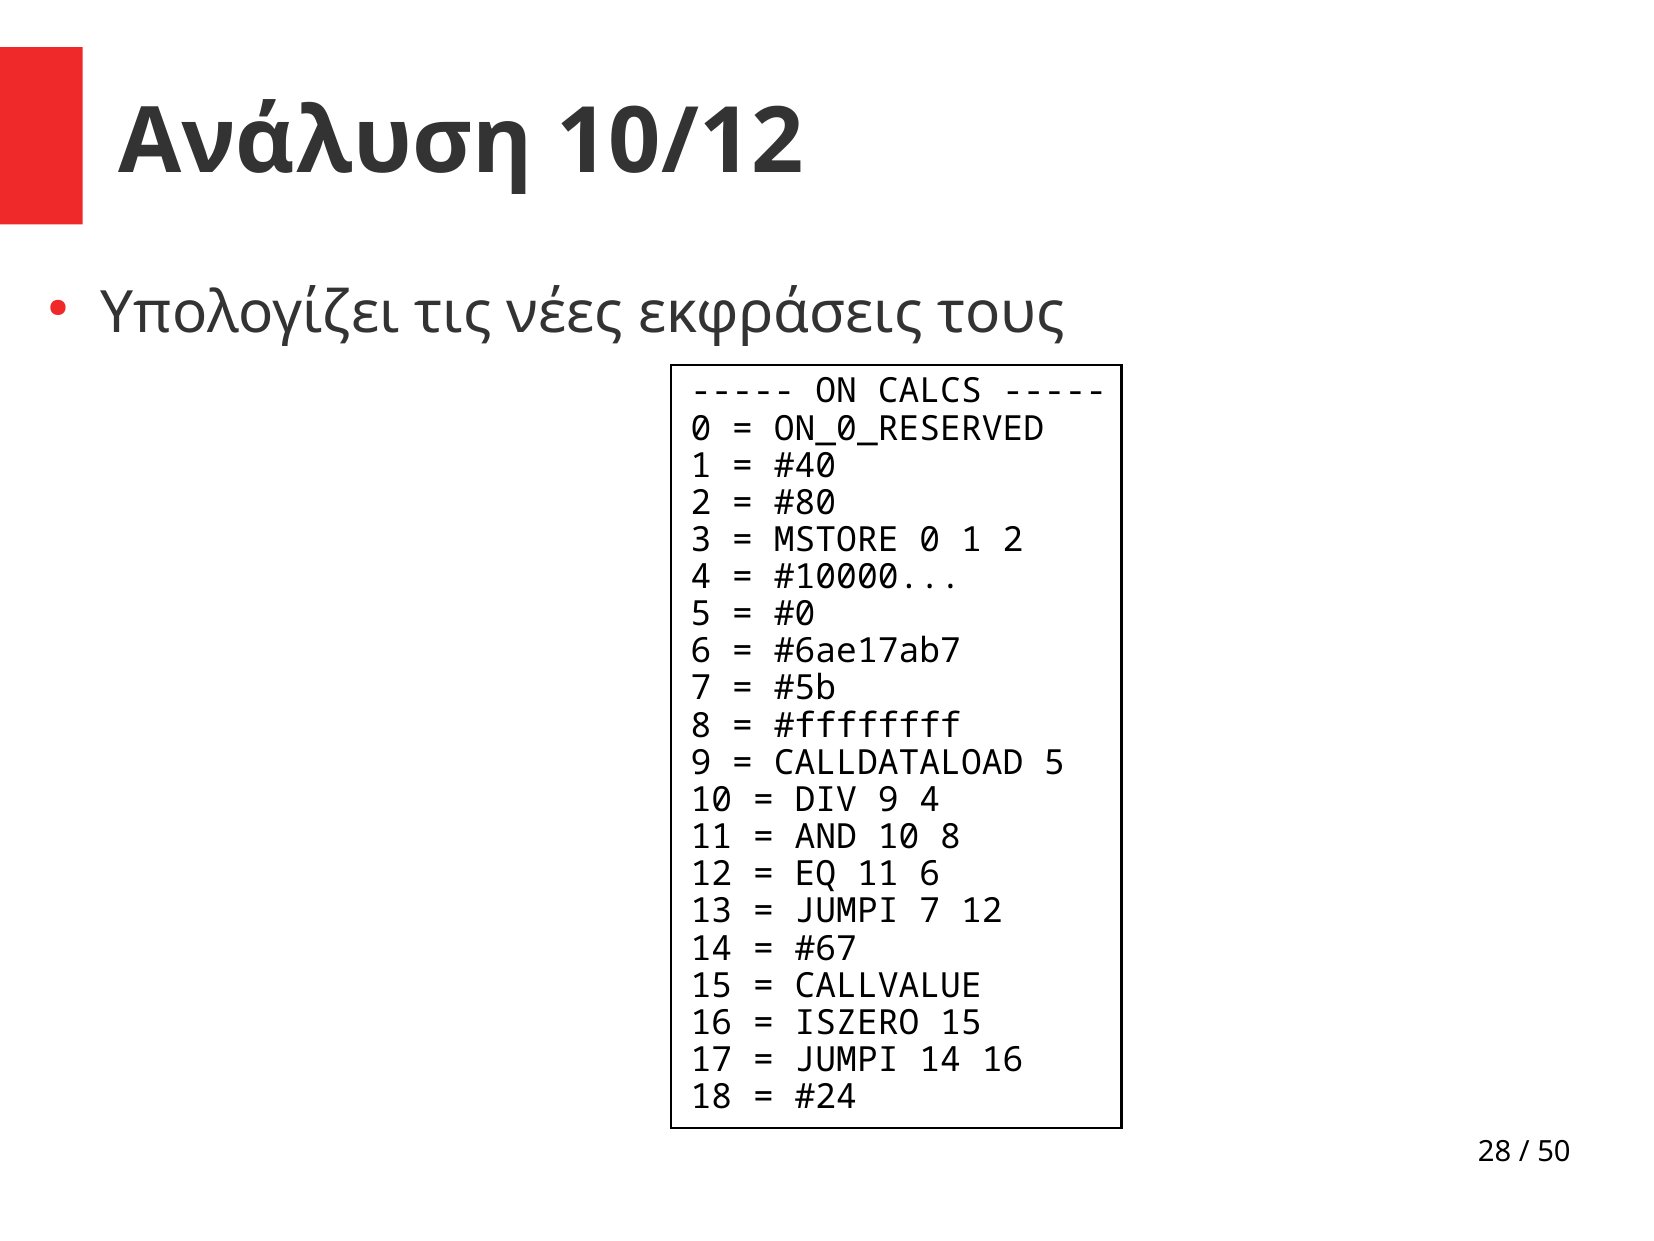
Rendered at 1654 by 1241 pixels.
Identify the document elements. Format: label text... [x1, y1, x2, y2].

title Ανάλυση 10/12 [118, 33, 1571, 241]
list Υπολογίζει τις νέες εκφράσεις τους [30, 270, 1621, 376]
picture [660, 353, 1133, 1141]
